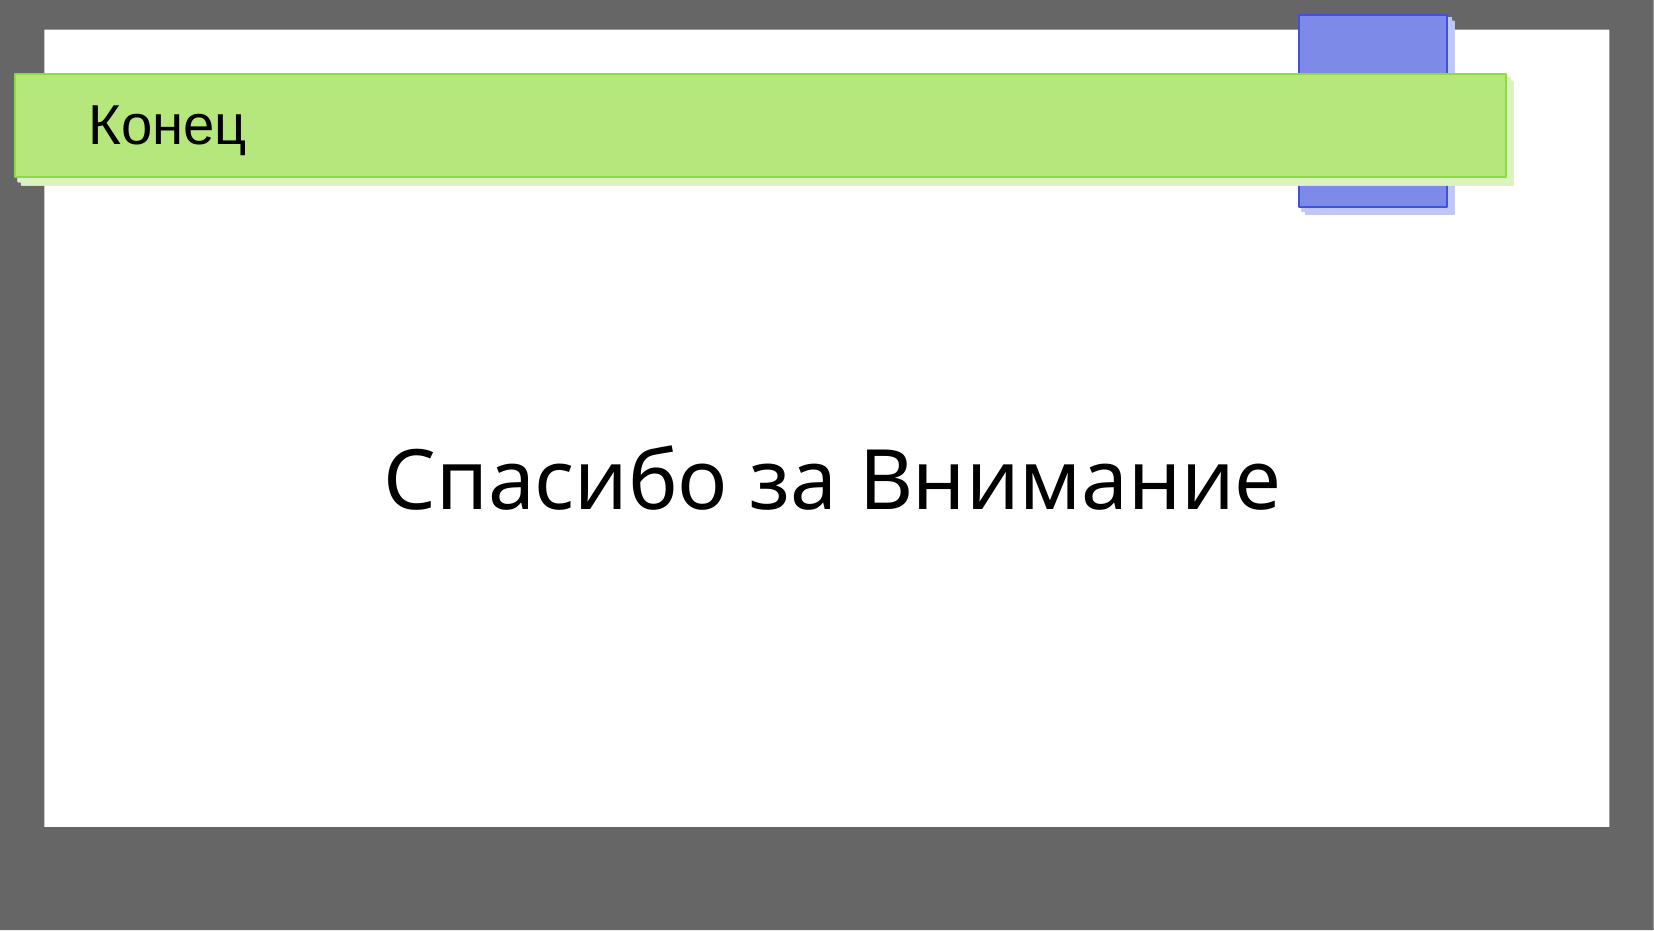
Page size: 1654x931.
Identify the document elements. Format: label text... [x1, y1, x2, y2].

list Спасибо за Внимание [59, 221, 1536, 813]
title Конец [88, 73, 1506, 178]
